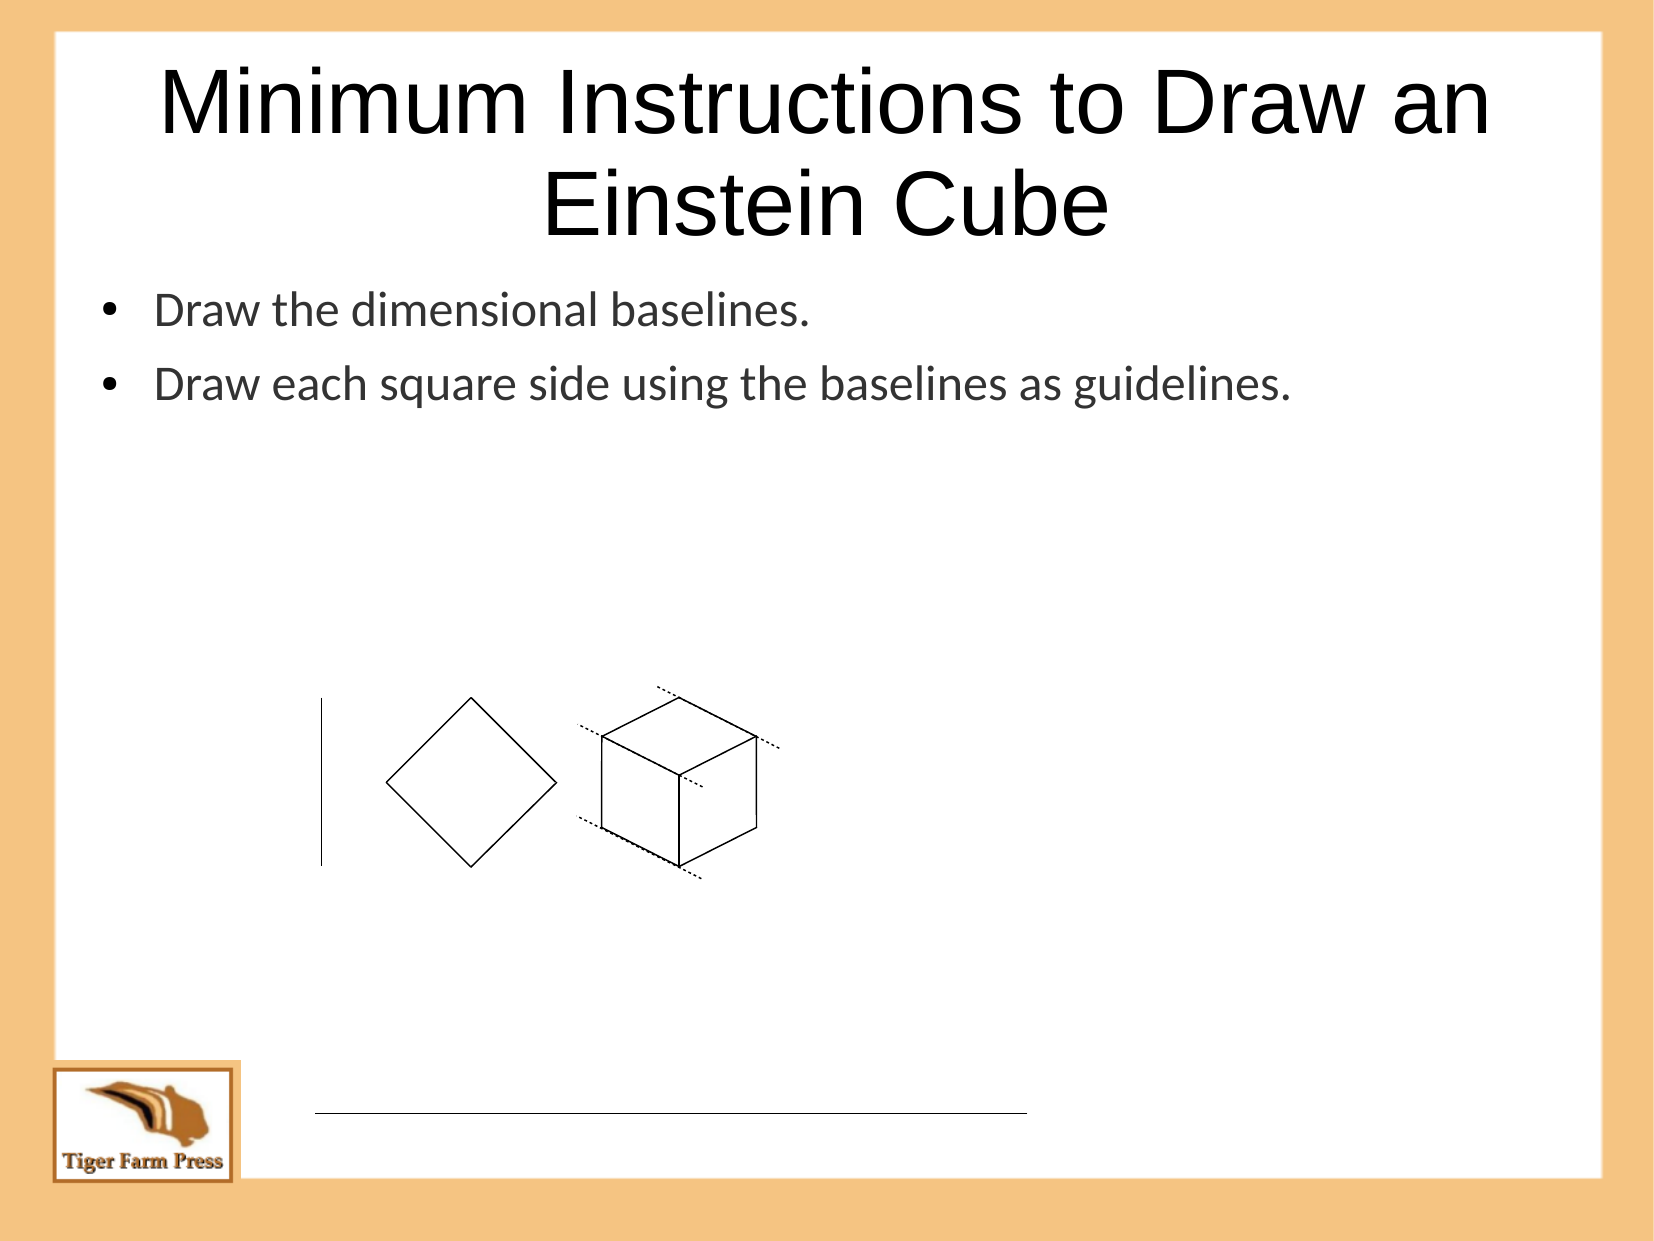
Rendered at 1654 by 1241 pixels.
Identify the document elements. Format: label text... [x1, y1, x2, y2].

picture [0, 0, 1654, 1241]
list Draw the dimensional baselines. Draw each square side using the baselines as guidelines. [83, 290, 1572, 1109]
title Minimum Instructions to Draw an Einstein Cube [82, 49, 1571, 257]
